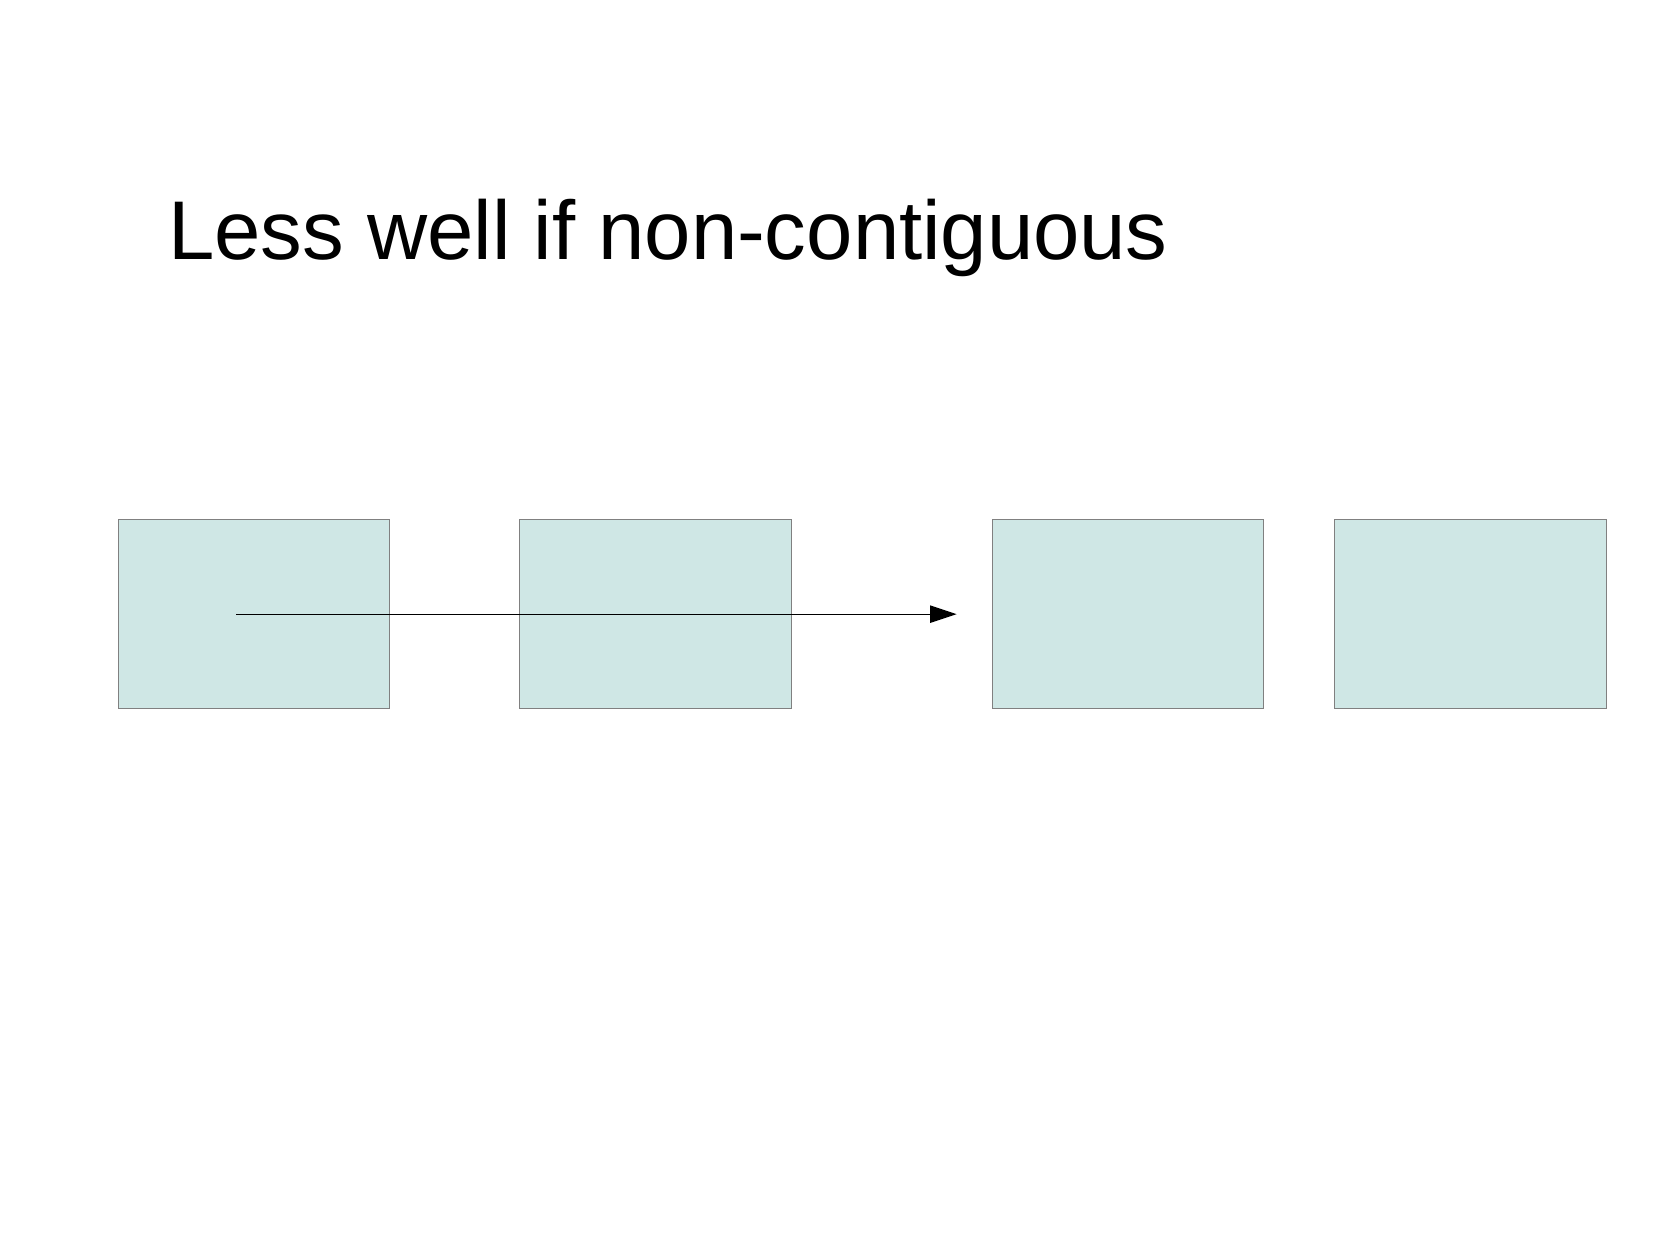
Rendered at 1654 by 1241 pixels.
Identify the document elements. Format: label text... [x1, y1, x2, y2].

text_box [519, 519, 792, 614]
text_box [519, 615, 792, 709]
text_box [992, 519, 1264, 709]
text_box Less well if non-contiguous [153, 177, 1489, 286]
text_box [1334, 519, 1607, 709]
text_box [118, 519, 390, 709]
